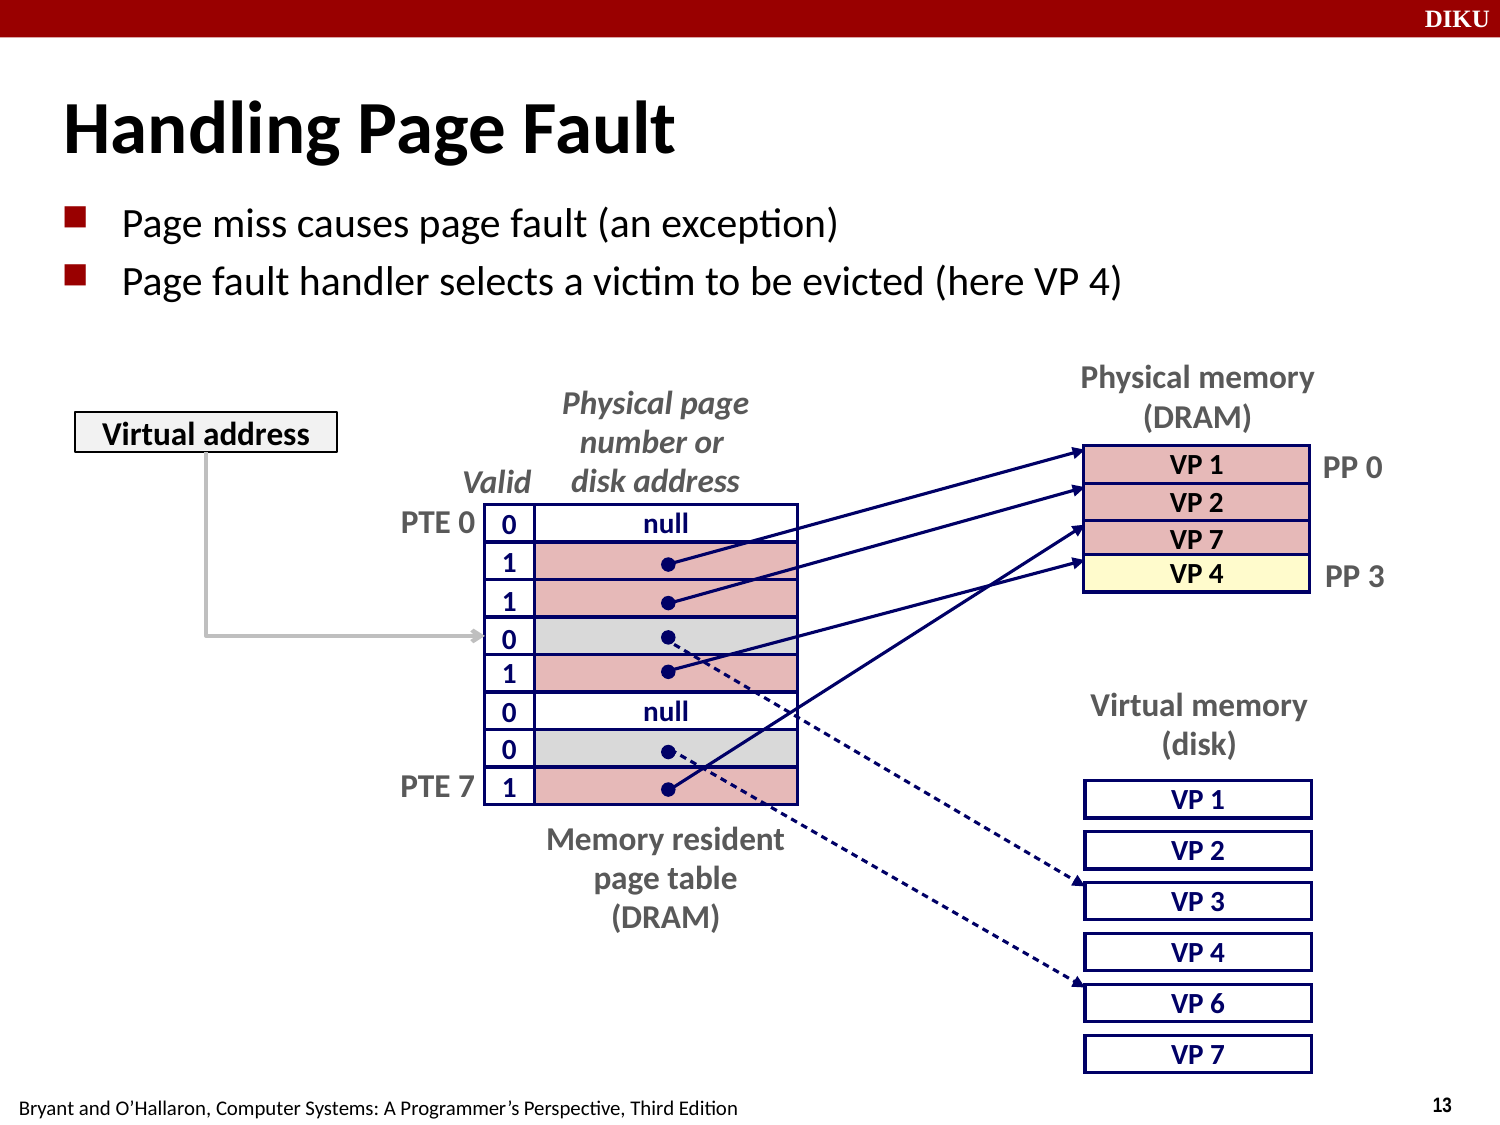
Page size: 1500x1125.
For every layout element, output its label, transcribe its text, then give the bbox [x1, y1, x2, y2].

text_box VP 7 [1084, 1035, 1312, 1073]
text_box 0 [487, 724, 532, 775]
text_box Physical page number or disk address [547, 374, 765, 509]
text_box Virtual address [74, 412, 338, 453]
text_box Physical memory (DRAM) [1065, 350, 1330, 445]
text_box VP 1 [1084, 780, 1312, 819]
text_box PP 0 [1307, 439, 1398, 495]
text_box VP 2 [1084, 831, 1312, 869]
text_box 1 [487, 537, 532, 576]
text_box VP 2 [1083, 484, 1310, 521]
text_box VP 6 [1084, 984, 1312, 1022]
text_box null [768, 713, 798, 730]
text_box VP 4 [1083, 554, 1310, 593]
text_box VP 4 [1084, 933, 1312, 971]
text_box 0 [487, 627, 532, 648]
text_box Memory resident page table (DRAM) [531, 811, 801, 945]
text_box Valid [447, 454, 560, 510]
text_box [536, 542, 798, 693]
text_box [536, 730, 798, 805]
text_box null [759, 531, 798, 542]
text_box 1 [487, 576, 532, 627]
text_box Handling Page Fault [48, 59, 1408, 188]
text_box 0 [491, 499, 532, 537]
text_box VP 7 [1083, 521, 1310, 554]
text_box PTE 0 [385, 493, 491, 549]
text_box 1 [487, 648, 532, 687]
text_box Page miss causes page fault (an exception) Page fault handler selects a victim to be evicted (here VP 4) [50, 188, 1414, 313]
text_box VP 3 [1084, 882, 1312, 920]
text_box 1 [490, 775, 532, 814]
text_box PTE 7 [385, 758, 490, 814]
text_box Virtual memory (disk) [1075, 677, 1323, 772]
text_box PP 3 [1310, 548, 1400, 604]
text_box 0 [487, 687, 532, 724]
text_box 0 [505, 633, 512, 646]
text_box null [536, 693, 798, 730]
text_box null [536, 504, 798, 542]
text_box VP 1 [1083, 445, 1310, 484]
